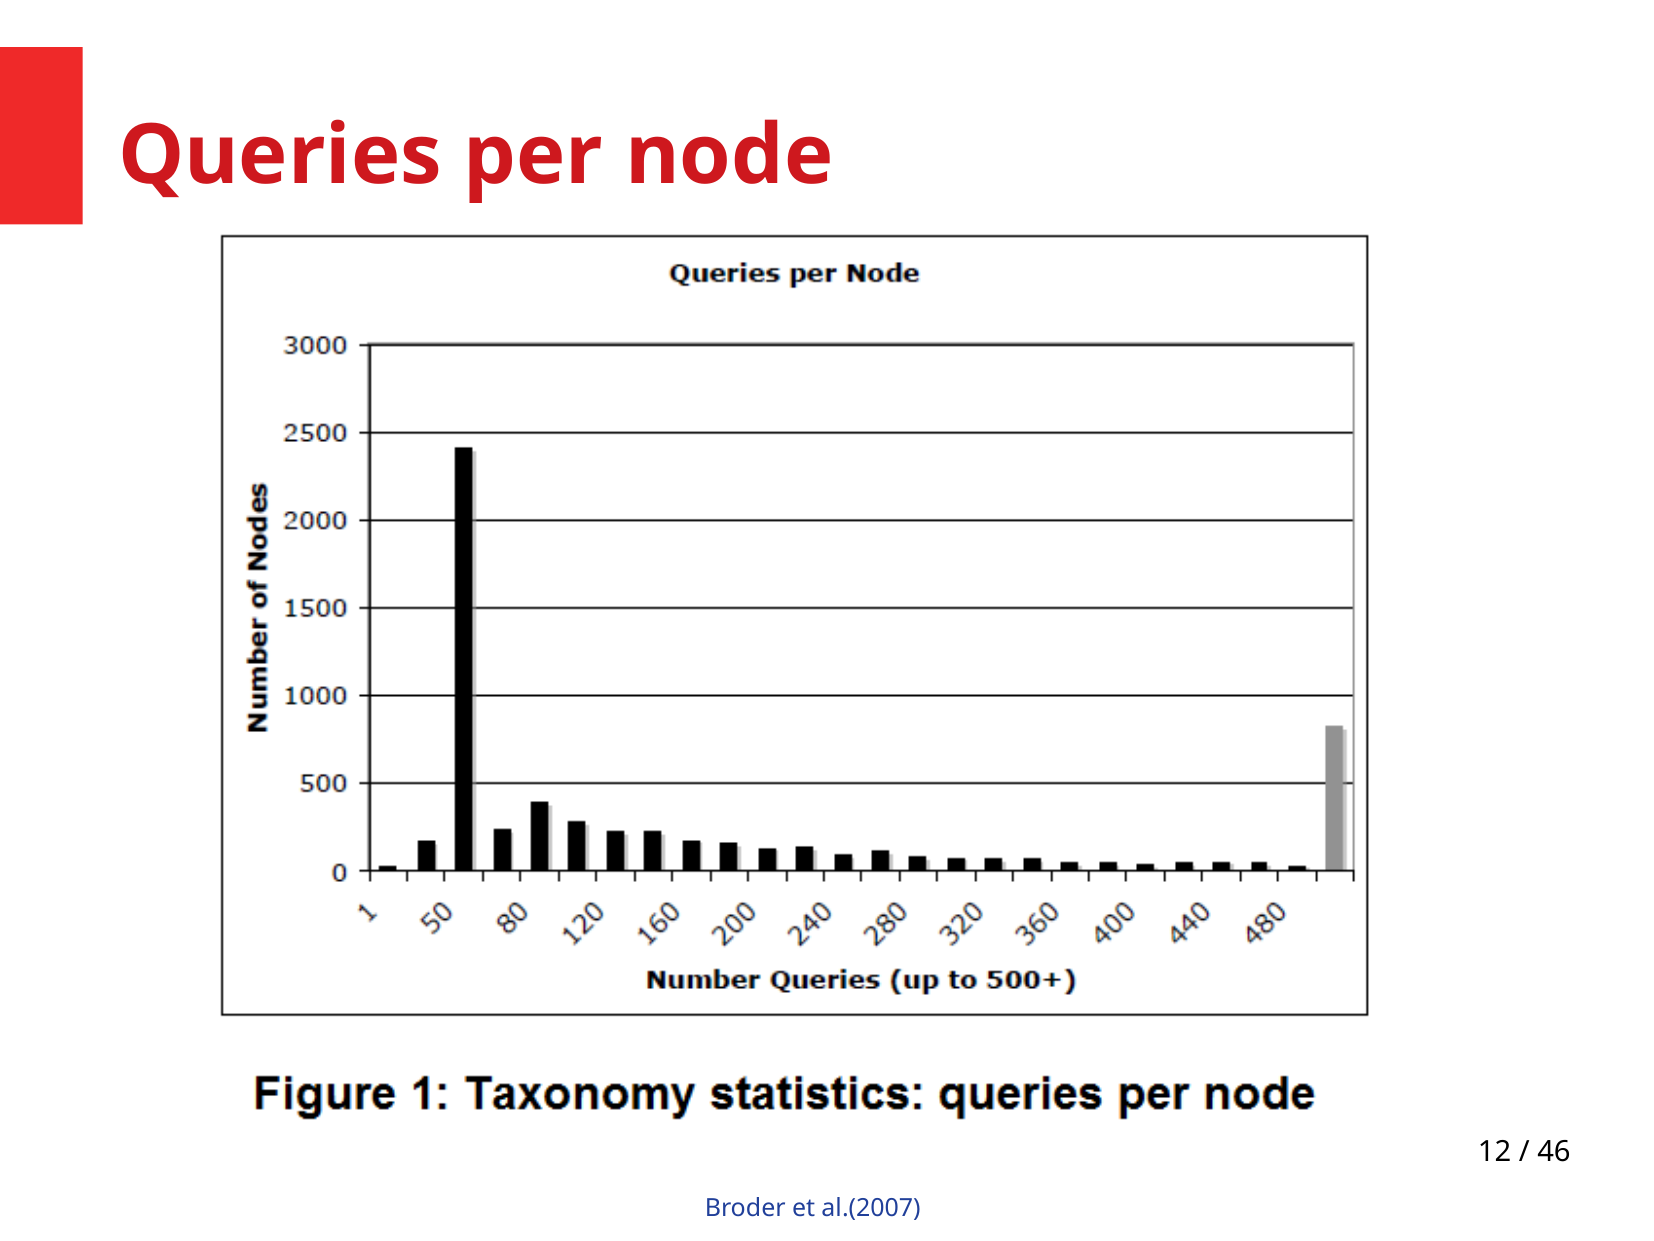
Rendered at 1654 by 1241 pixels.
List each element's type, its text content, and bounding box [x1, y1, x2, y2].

title Queries per node [118, 49, 1571, 257]
picture [206, 222, 1396, 1171]
text_box Broder et al.(2007) [690, 1182, 961, 1227]
